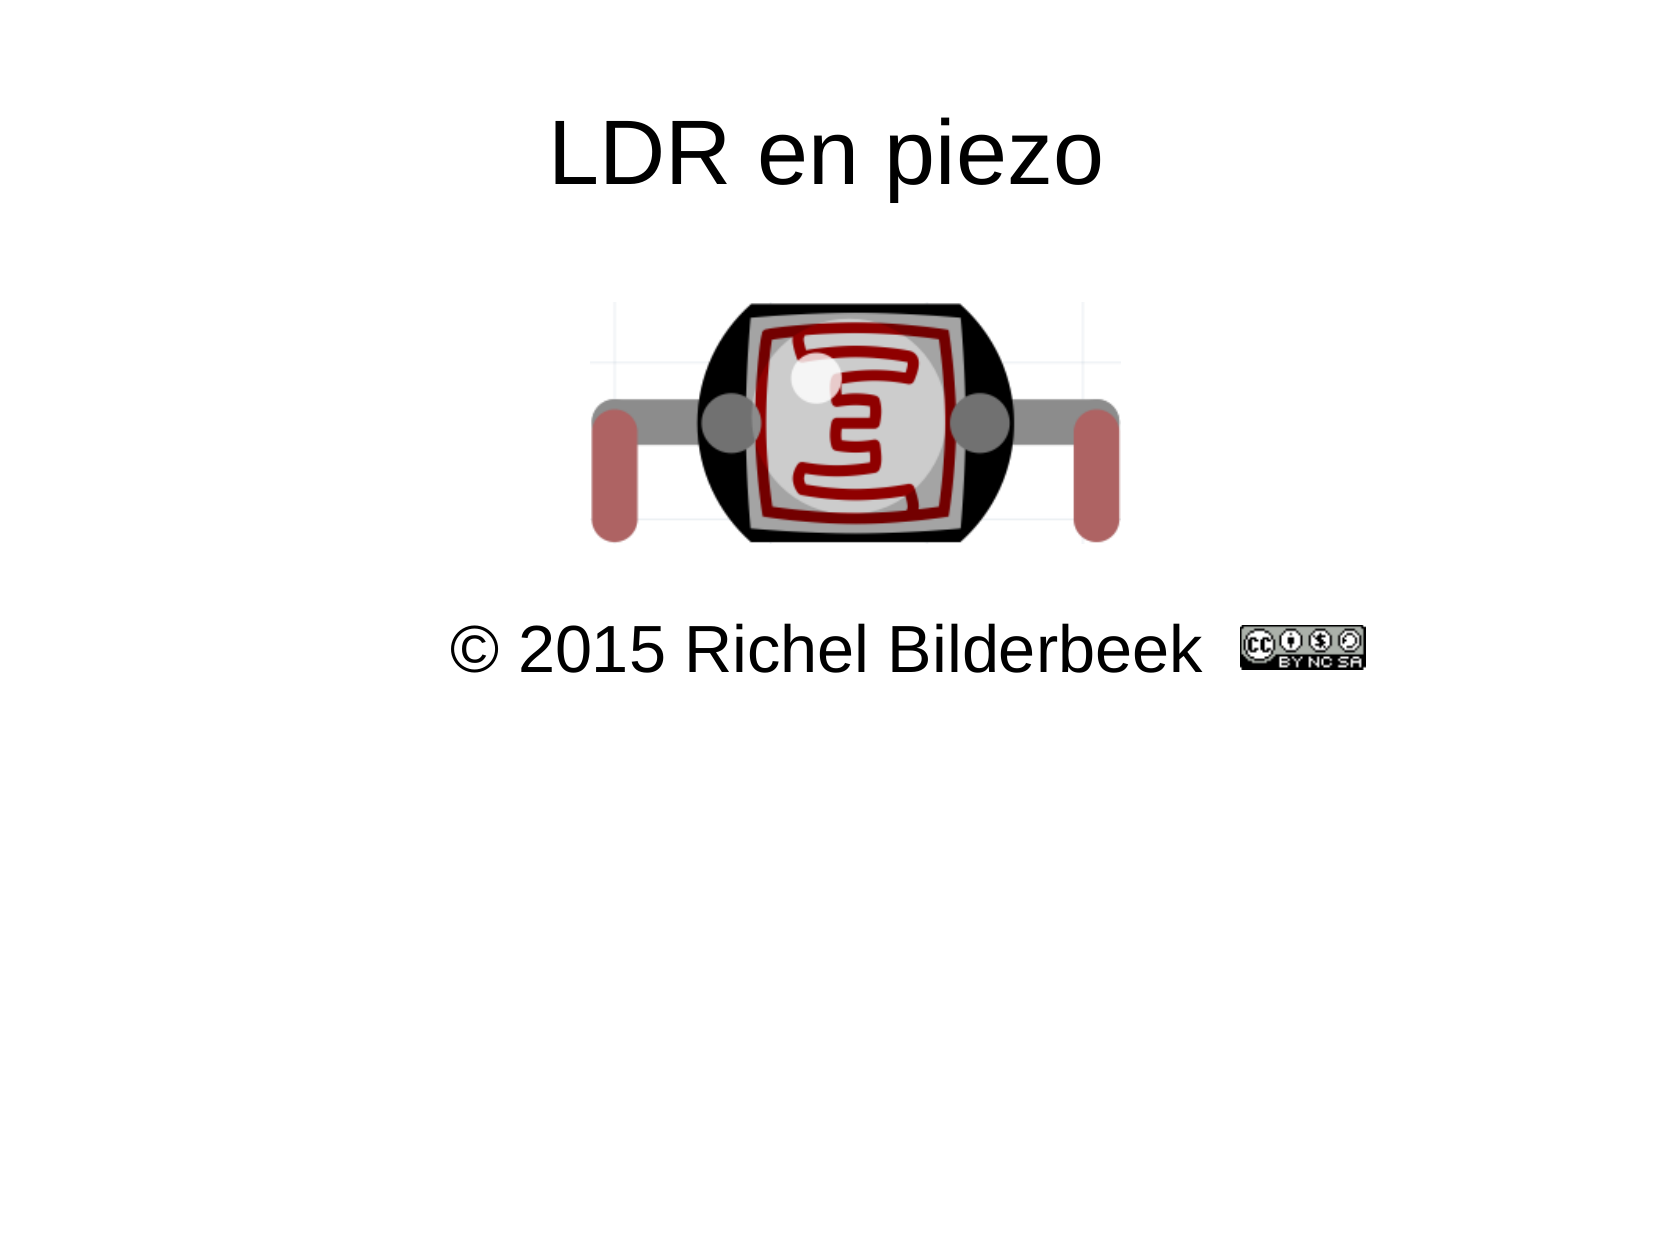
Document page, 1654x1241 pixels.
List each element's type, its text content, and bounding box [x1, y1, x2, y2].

picture [590, 302, 1121, 544]
title LDR en piezo [82, 49, 1571, 257]
subtitle © 2015 Richel Bilderbeek [82, 290, 1571, 1010]
picture [1240, 625, 1366, 670]
